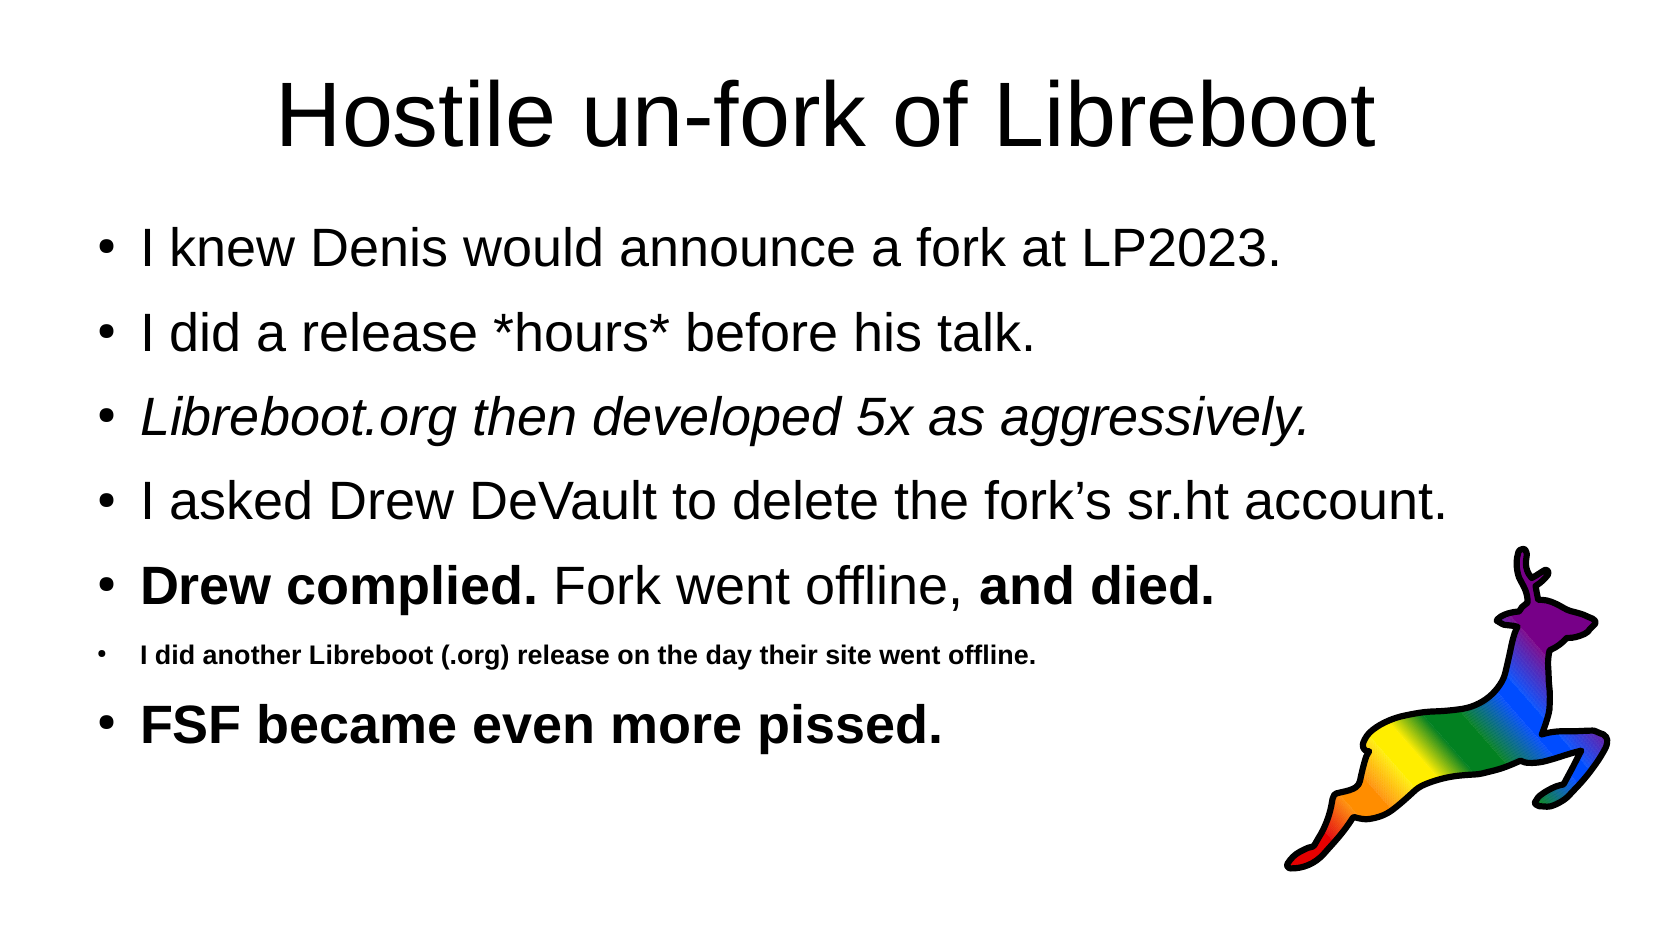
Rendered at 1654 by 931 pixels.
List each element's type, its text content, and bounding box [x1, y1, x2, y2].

title Hostile un-fork of Libreboot [82, 37, 1571, 193]
picture [1269, 531, 1625, 886]
list I knew Denis would announce a fork at LP2023. I did a release *hours* before his talk. Libreboot.org then developed 5x as aggressively. I asked Drew DeVault to delete the fork’s sr.ht account. Drew complied. Fork went offline, and died. I did another Libreboot (.org) release on the day their site went offline. FSF became even more pissed. [82, 217, 1571, 758]
